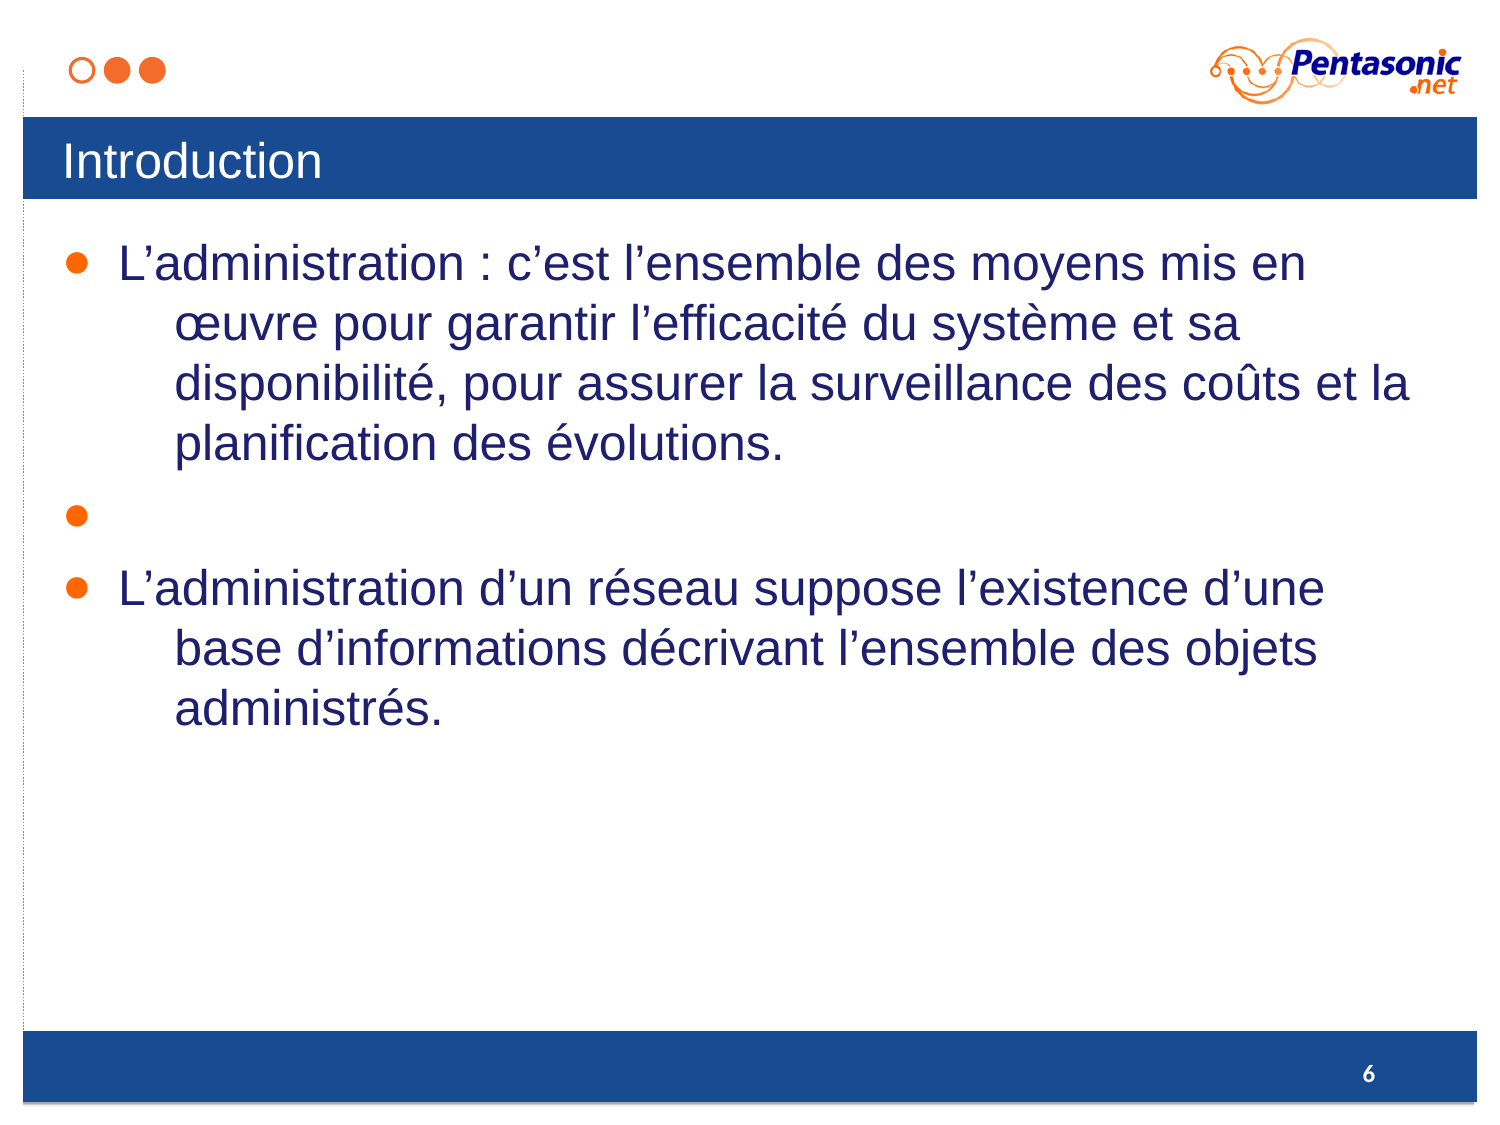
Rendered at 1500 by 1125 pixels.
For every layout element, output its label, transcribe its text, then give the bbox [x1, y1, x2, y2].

list L’administration : c’est l’ensemble des moyens mis en œuvre pour garantir l’efficacité du système et sa disponibilité, pour assurer la surveillance des coûts et la planification des évolutions. L’administration d’un réseau suppose l’existence d’une base d’informations décrivant l’ensemble des objets administrés. [46, 222, 1454, 1008]
text_box 6 [1347, 1042, 1477, 1103]
title Introduction [46, 117, 1454, 200]
